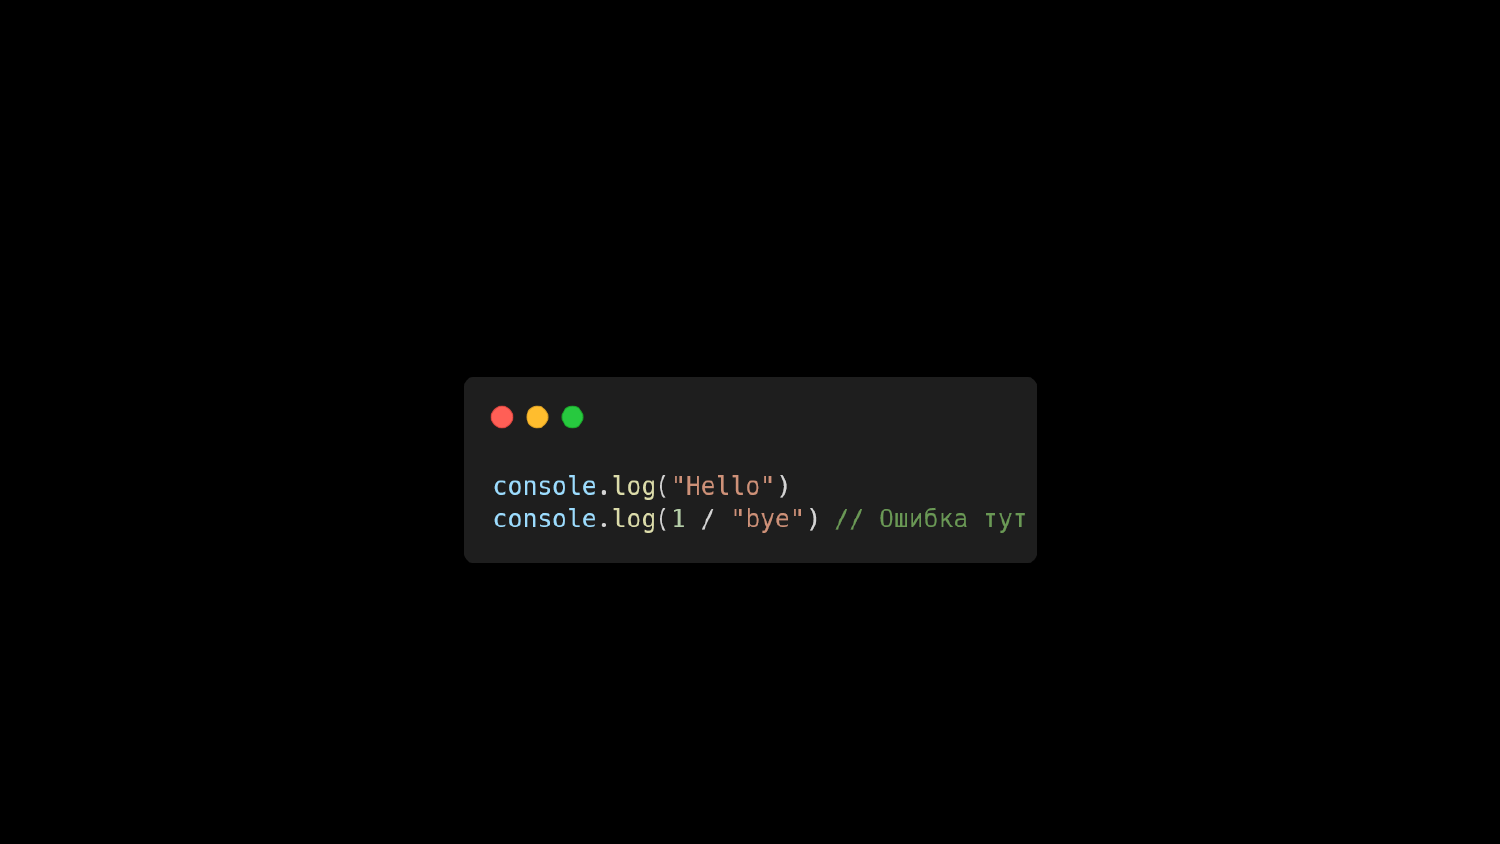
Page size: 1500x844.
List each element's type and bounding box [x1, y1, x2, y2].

picture [365, 278, 1135, 661]
